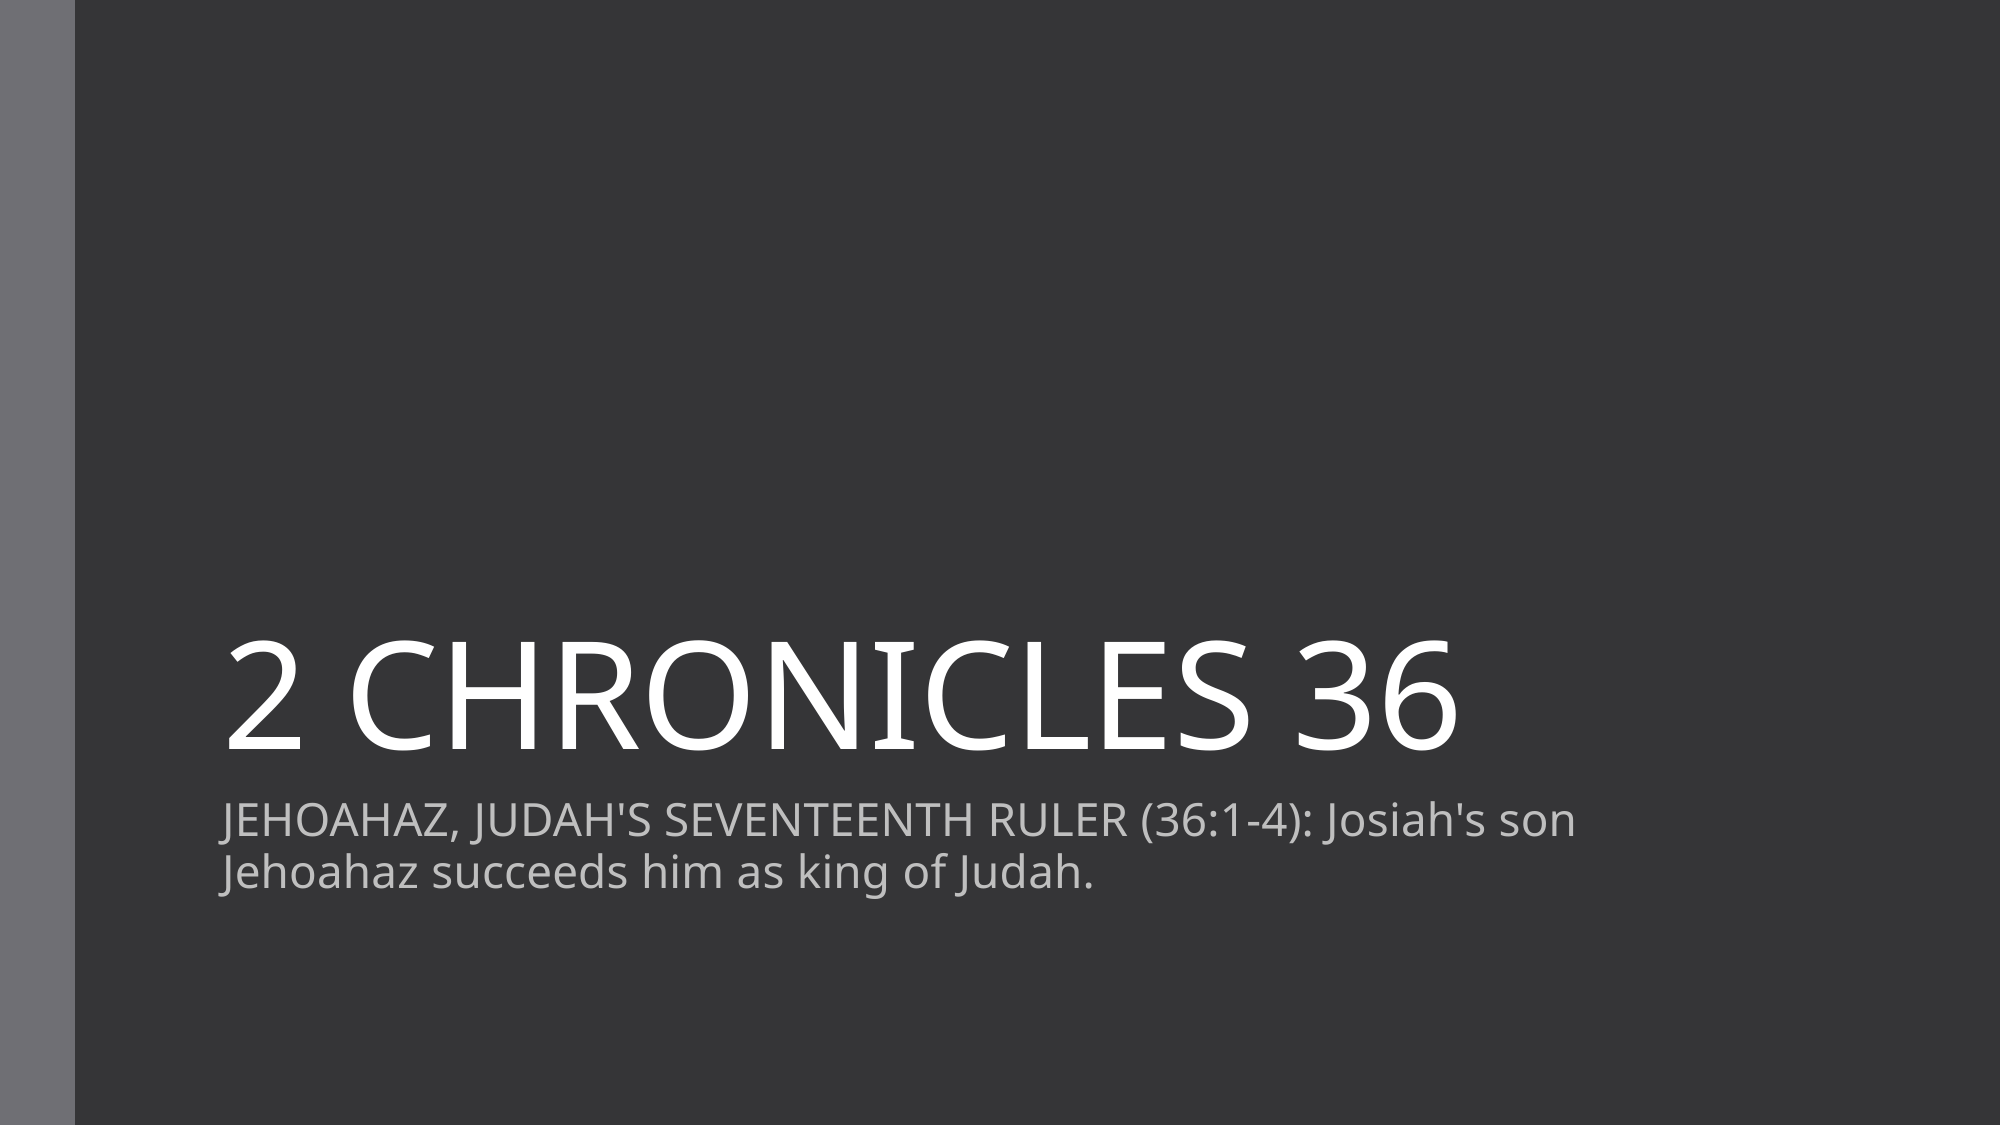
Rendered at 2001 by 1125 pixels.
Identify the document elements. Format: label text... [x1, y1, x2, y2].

subtitle JEHOAHAZ, JUDAH'S SEVENTEENTH RULER (36:1-4): Josiah's son Jehoahaz succeeds him as king of Judah. [206, 787, 1752, 1066]
title 2 CHRONICLES 36 [206, 124, 1752, 787]
